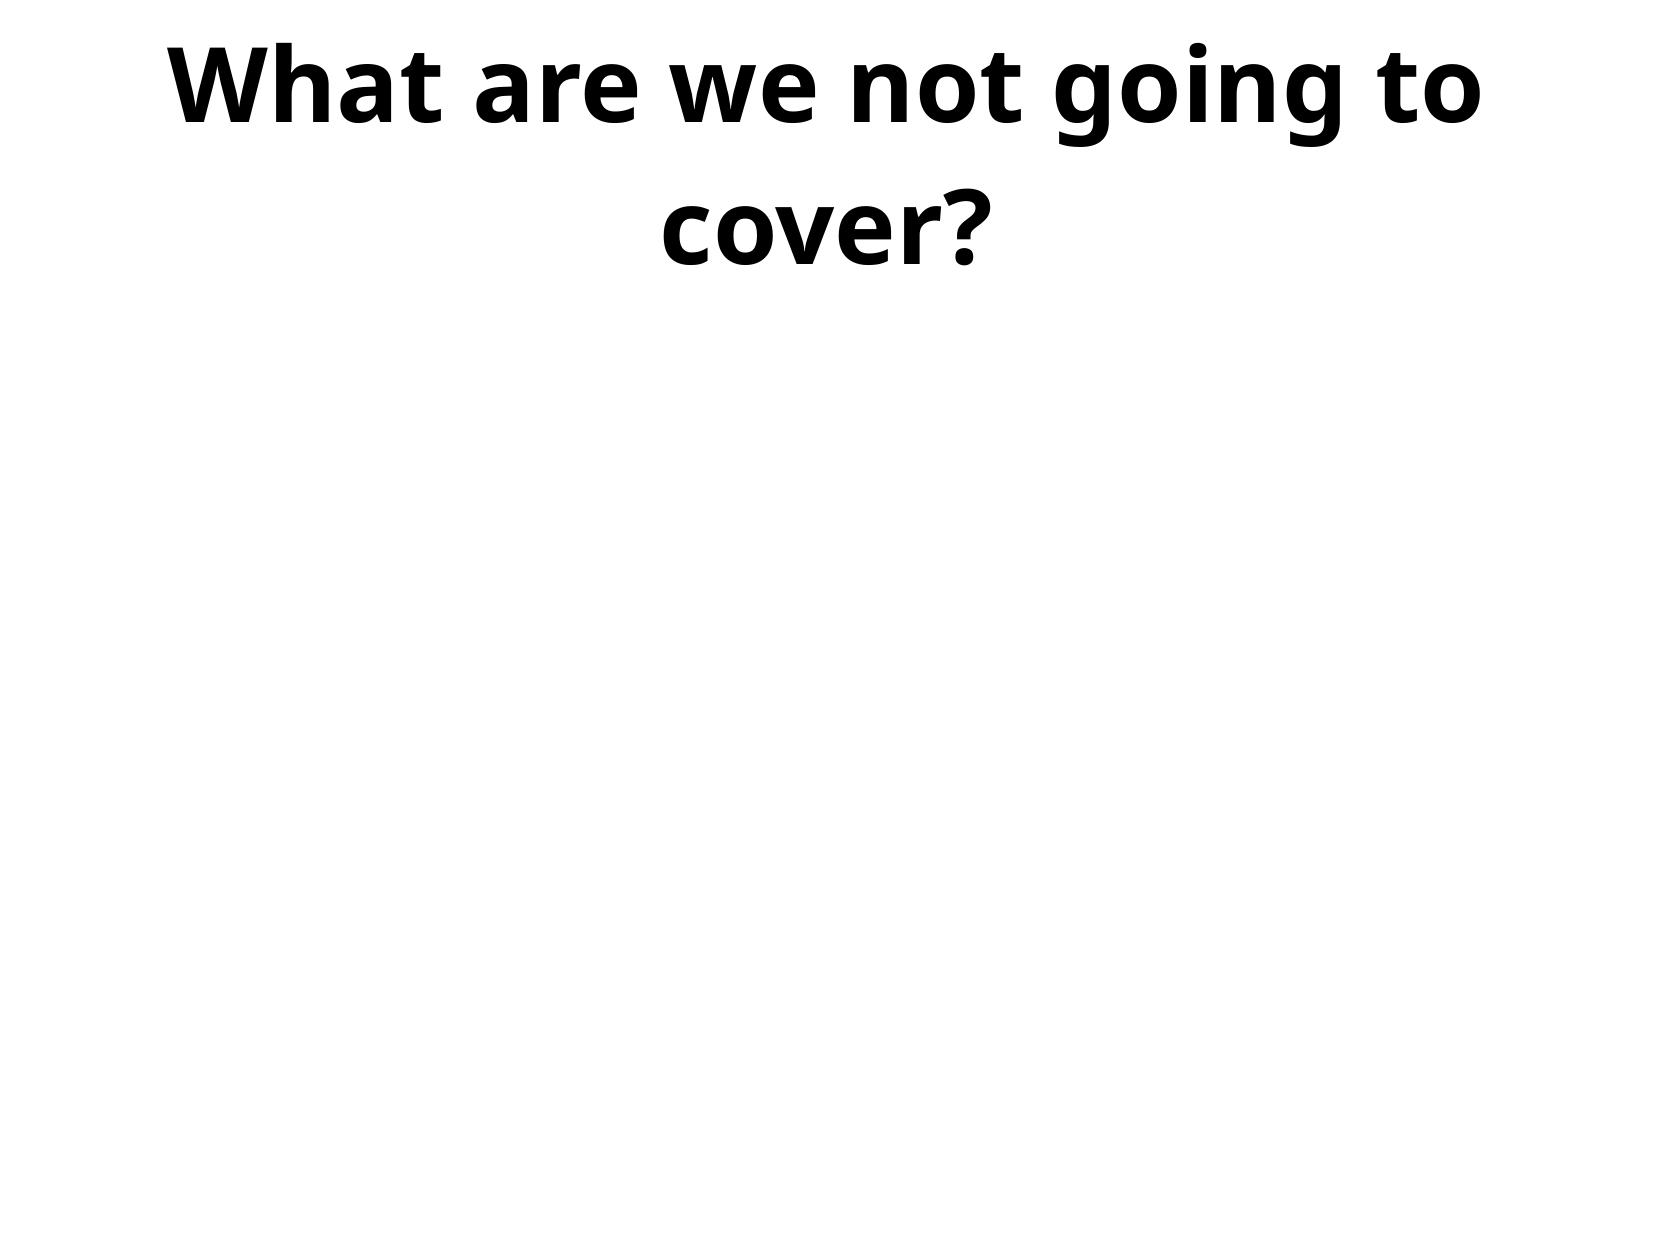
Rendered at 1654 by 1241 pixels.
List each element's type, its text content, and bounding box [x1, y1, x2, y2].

title What are we not going to cover? [39, 56, 1615, 250]
